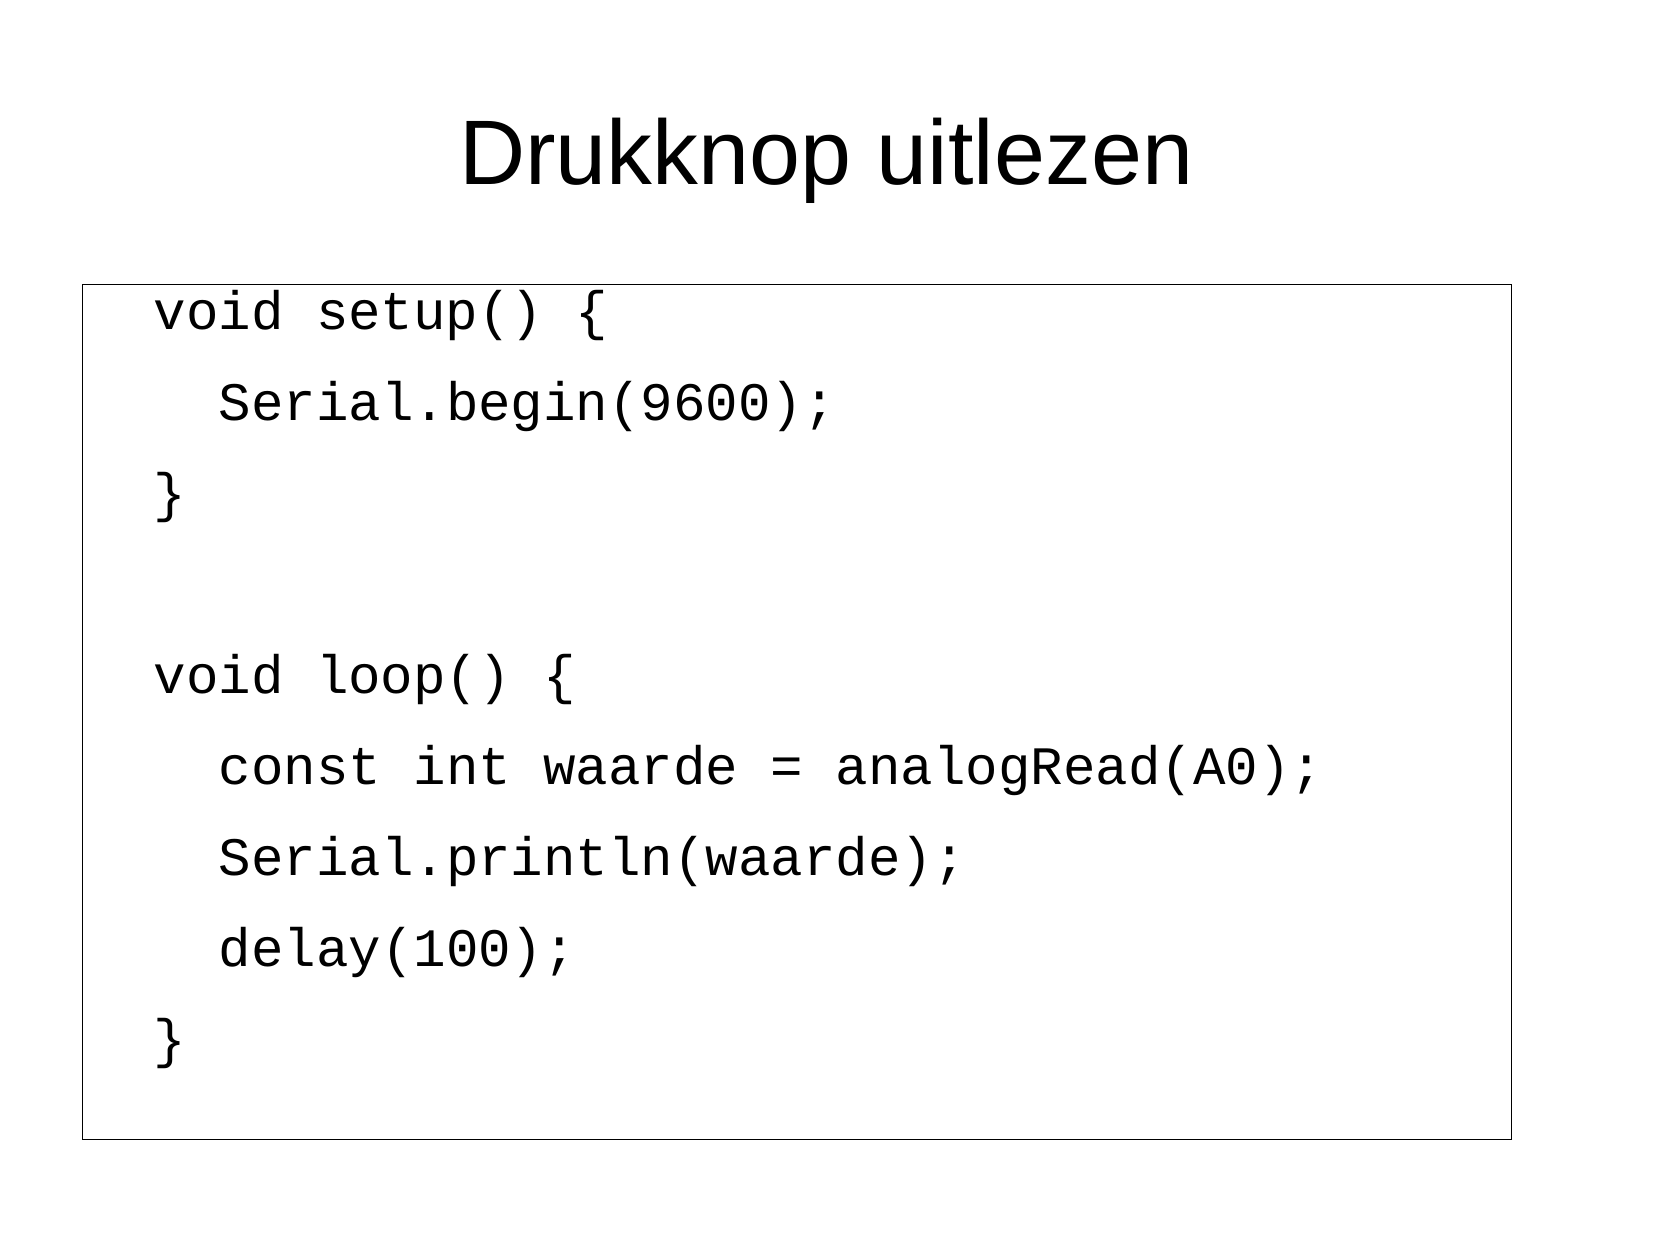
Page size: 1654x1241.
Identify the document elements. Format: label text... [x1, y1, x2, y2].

list void setup() { Serial.begin(9600); } void loop() { const int waarde = analogRead(A0); Serial.println(waarde); delay(100); } [82, 284, 1512, 1140]
title Drukknop uitlezen [82, 49, 1571, 257]
